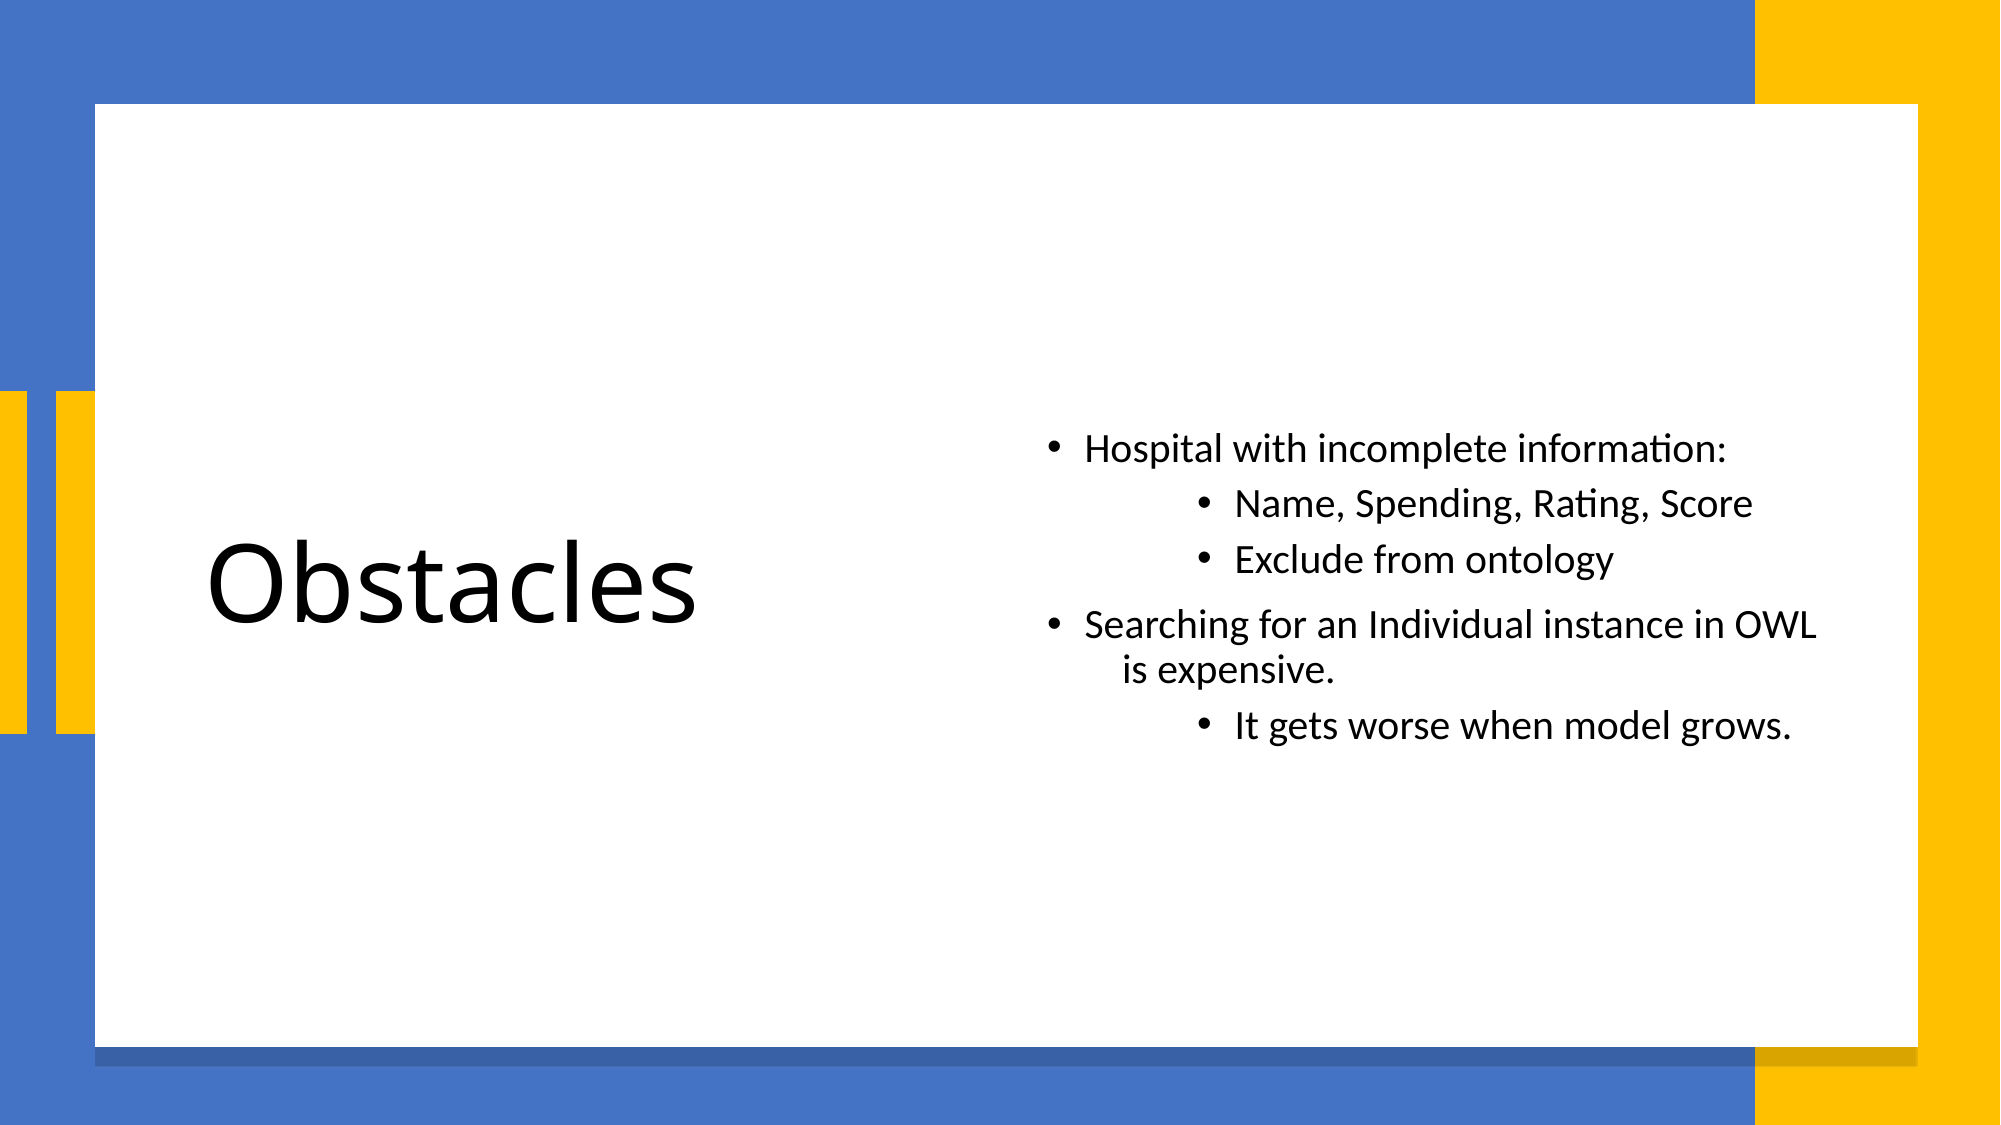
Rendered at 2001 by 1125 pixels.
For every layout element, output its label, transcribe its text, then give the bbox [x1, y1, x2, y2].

list Hospital with incomplete information: Name, Spending, Rating, Score Exclude from ontology Searching for an Individual instance in OWL is expensive. It gets worse when model grows. [1032, 203, 1848, 972]
text_box [0, 0, 2000, 1125]
title Obstacles [189, 203, 847, 972]
